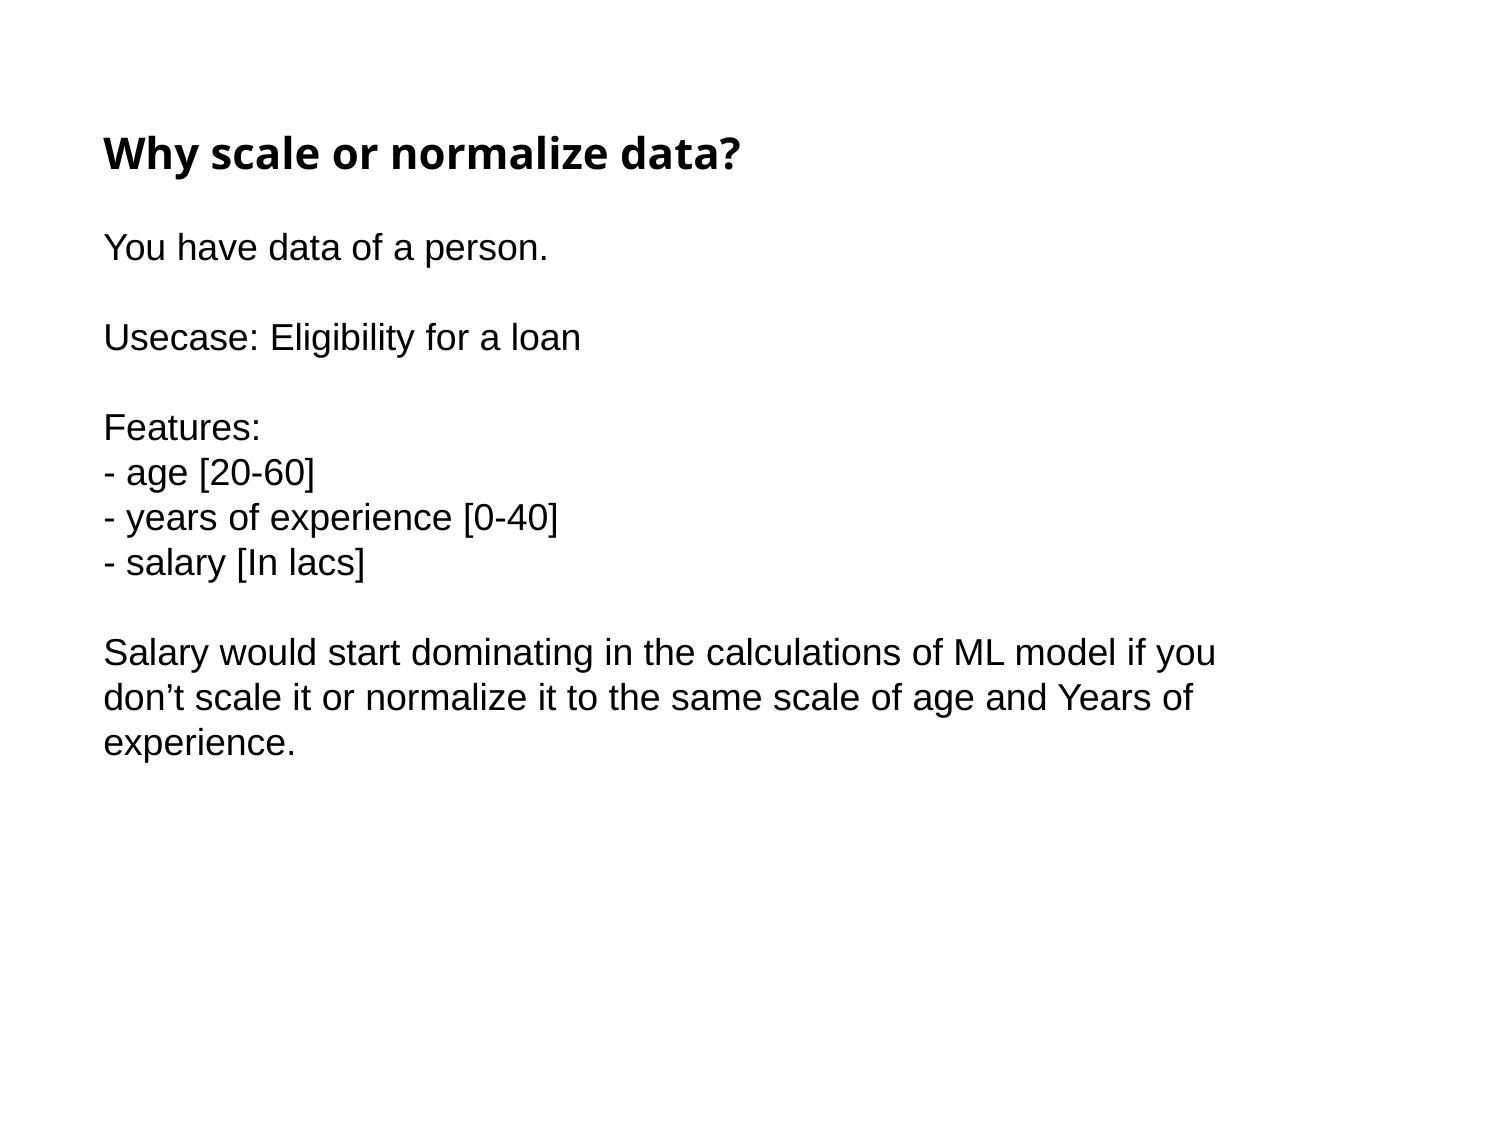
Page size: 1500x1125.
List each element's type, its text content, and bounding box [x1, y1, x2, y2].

text_box Why scale or normalize data? You have data of a person. Usecase: Eligibility for a loan Features: - age [20-60] - years of experience [0-40] - salary [In lacs] Salary would start dominating in the calculations of ML model if you don’t scale it or normalize it to the same scale of age and Years of experience. [88, 118, 1300, 595]
